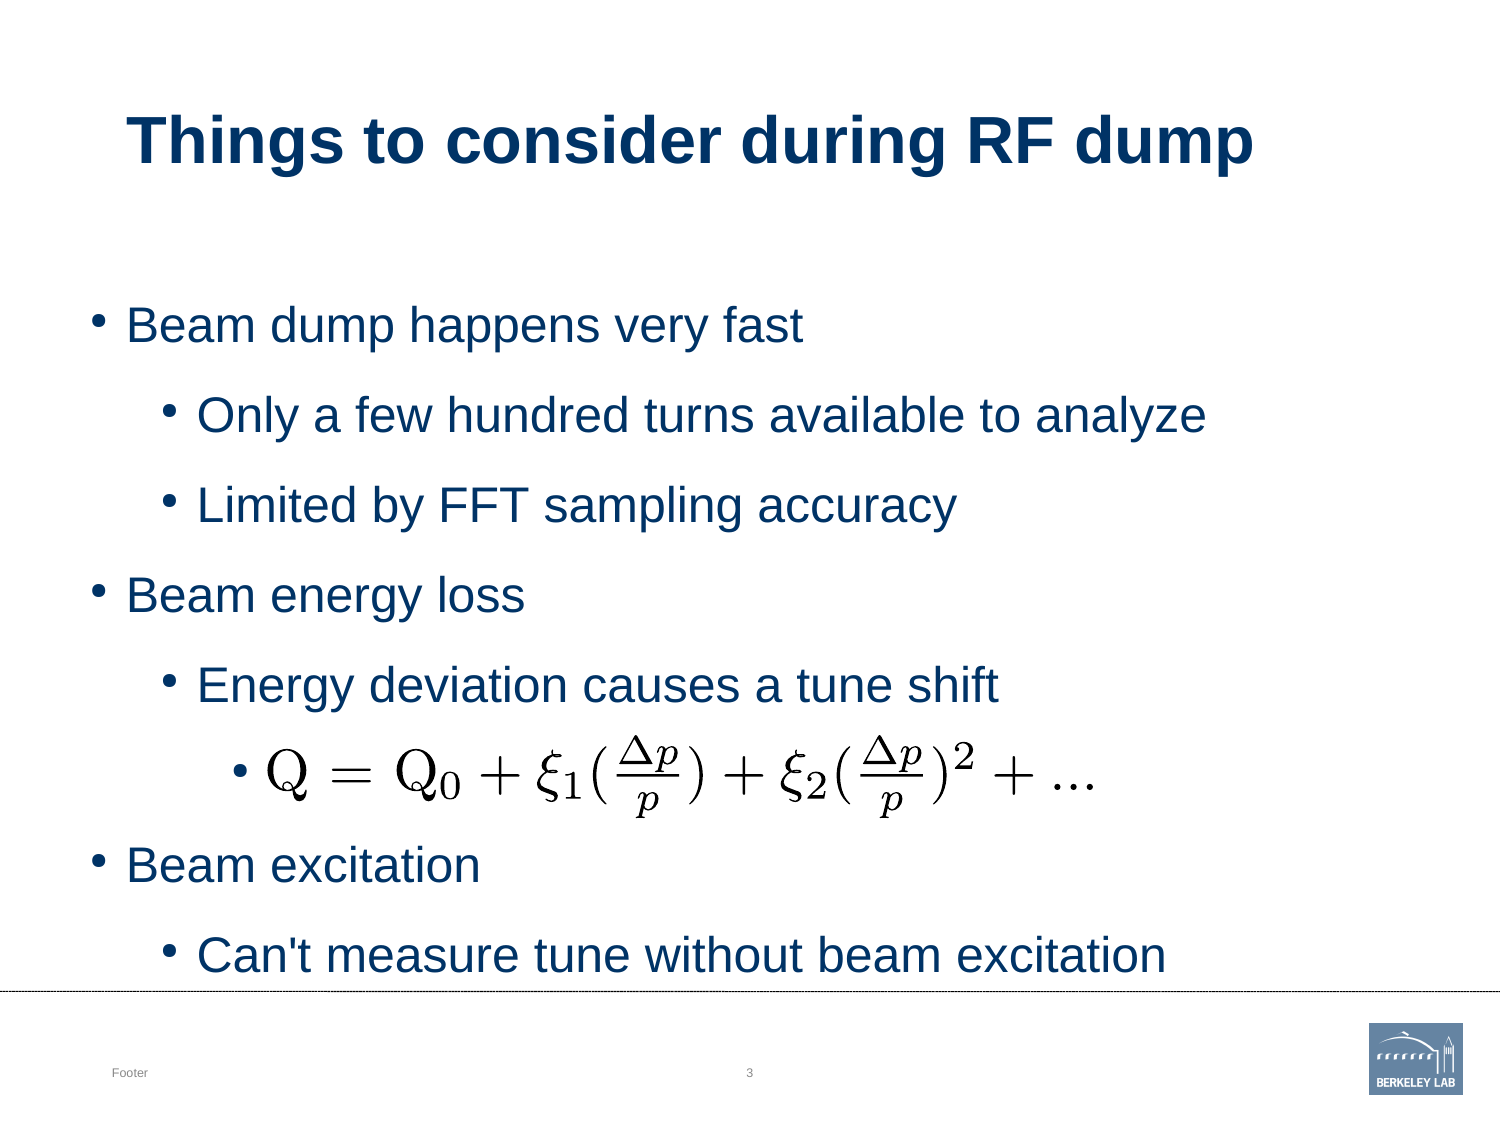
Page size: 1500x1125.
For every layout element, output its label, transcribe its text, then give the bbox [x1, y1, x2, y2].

title Things to consider during RF dump [111, 42, 1389, 195]
text_box <number> [575, 1042, 926, 1103]
text_box Footer [97, 1042, 573, 1103]
text_box [264, 735, 1098, 819]
picture [1369, 1023, 1463, 1095]
text_box Beam dump happens very fast Only a few hundred turns available to analyze Limited by FFT sampling accuracy Beam energy loss Energy deviation causes a tune shift Beam excitation Can't measure tune without beam excitation [75, 195, 1456, 990]
